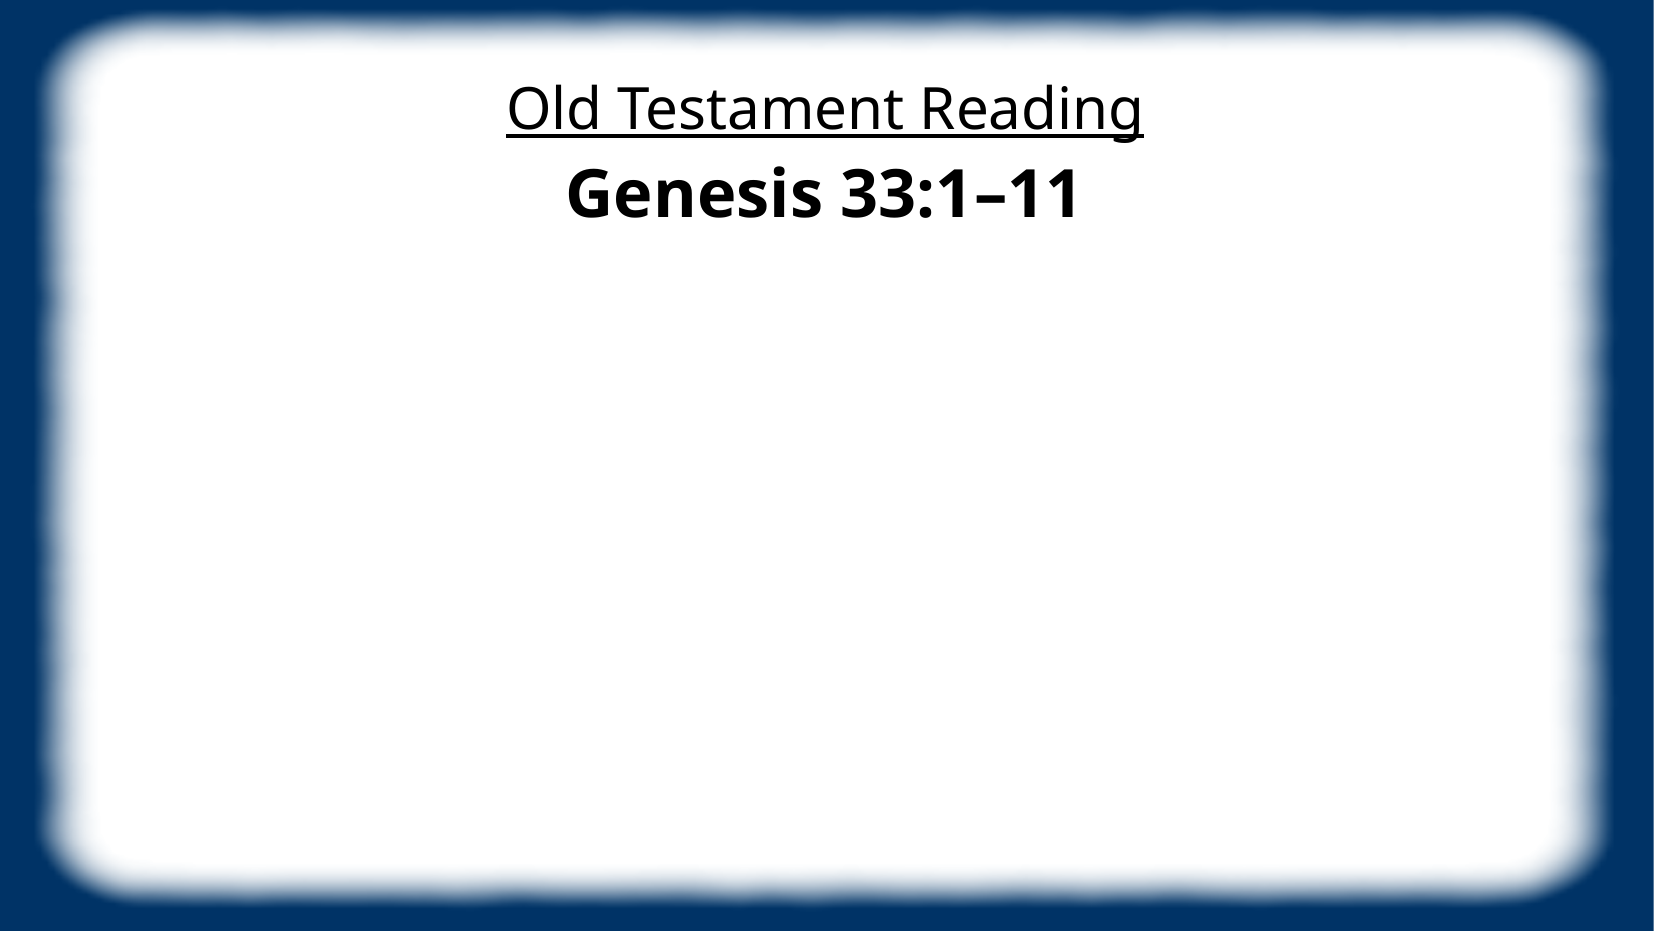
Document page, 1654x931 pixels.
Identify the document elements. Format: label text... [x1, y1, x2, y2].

text_box Old Testament Reading Genesis 33:1–11 [90, 60, 1561, 241]
picture [0, 0, 1654, 931]
